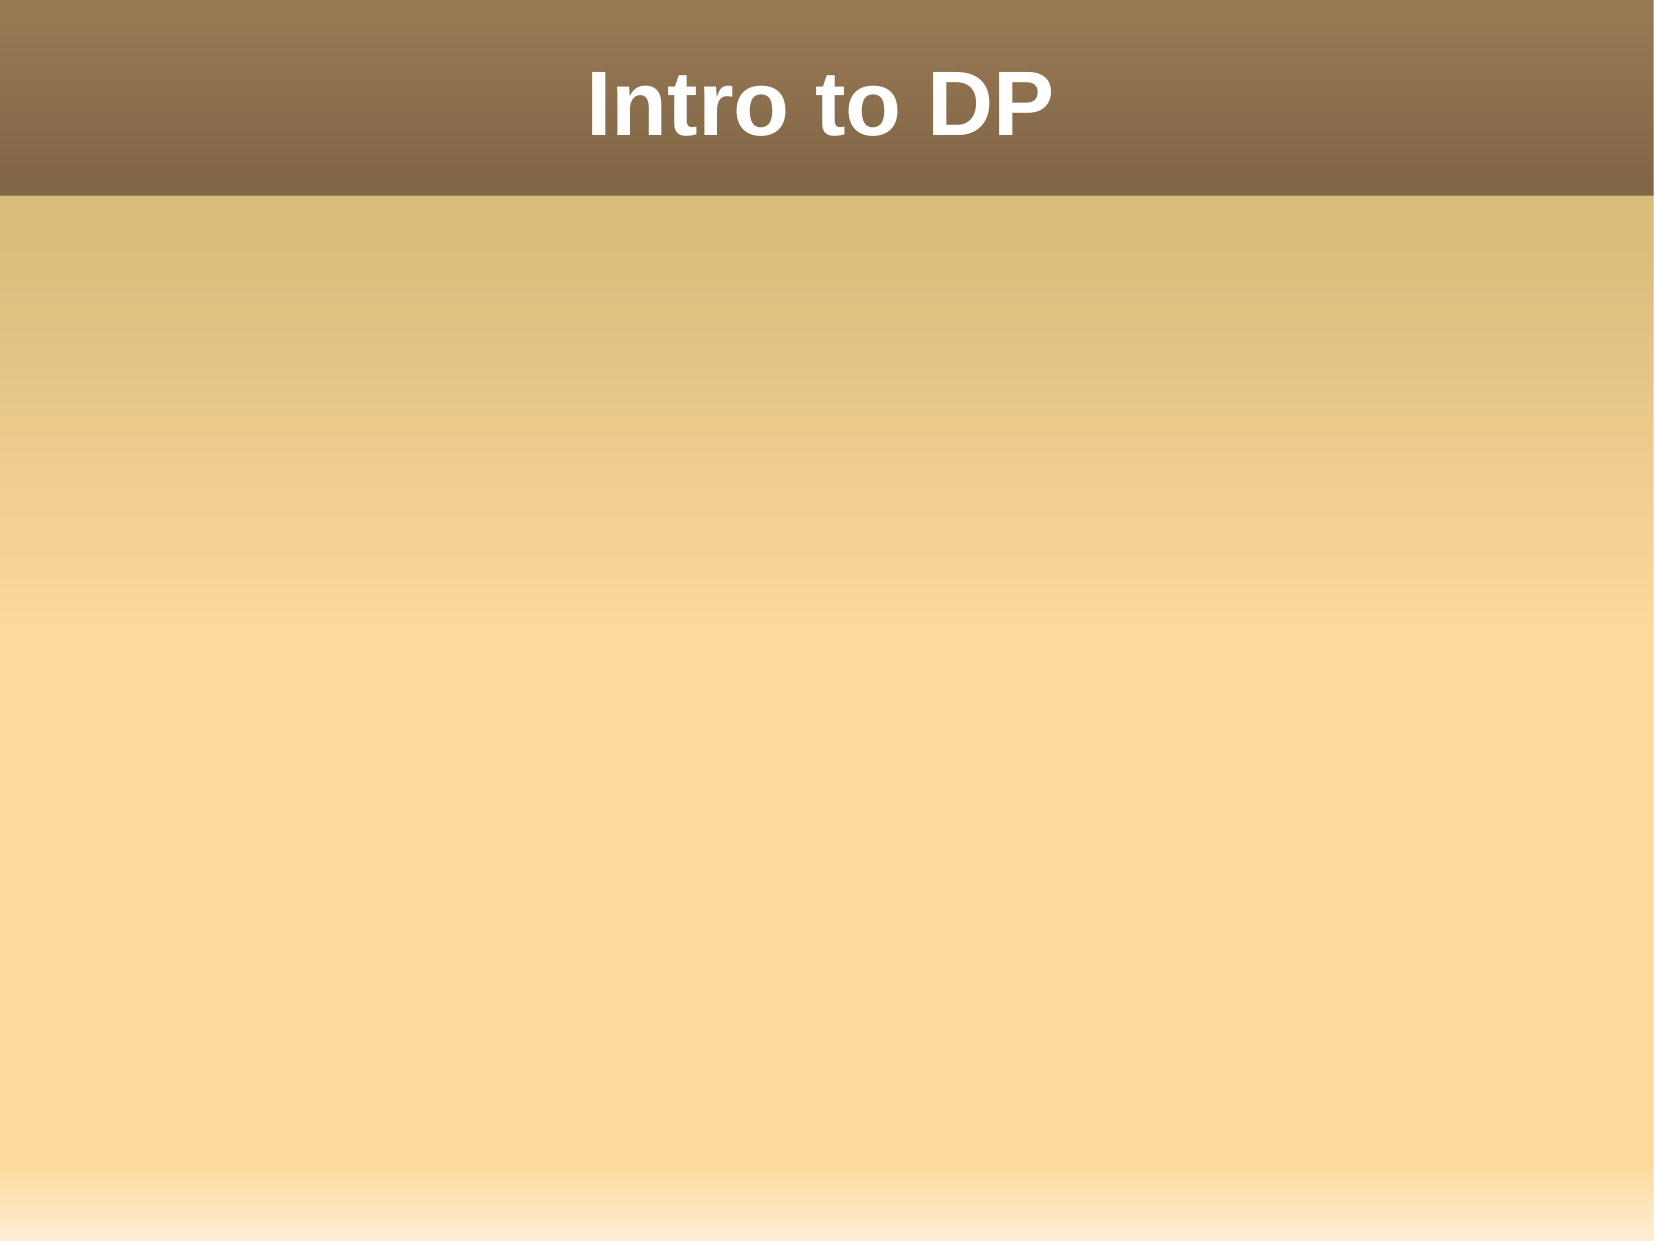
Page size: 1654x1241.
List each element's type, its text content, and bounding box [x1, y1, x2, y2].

title Intro to DP [76, 0, 1565, 208]
picture [0, 0, 1654, 1241]
